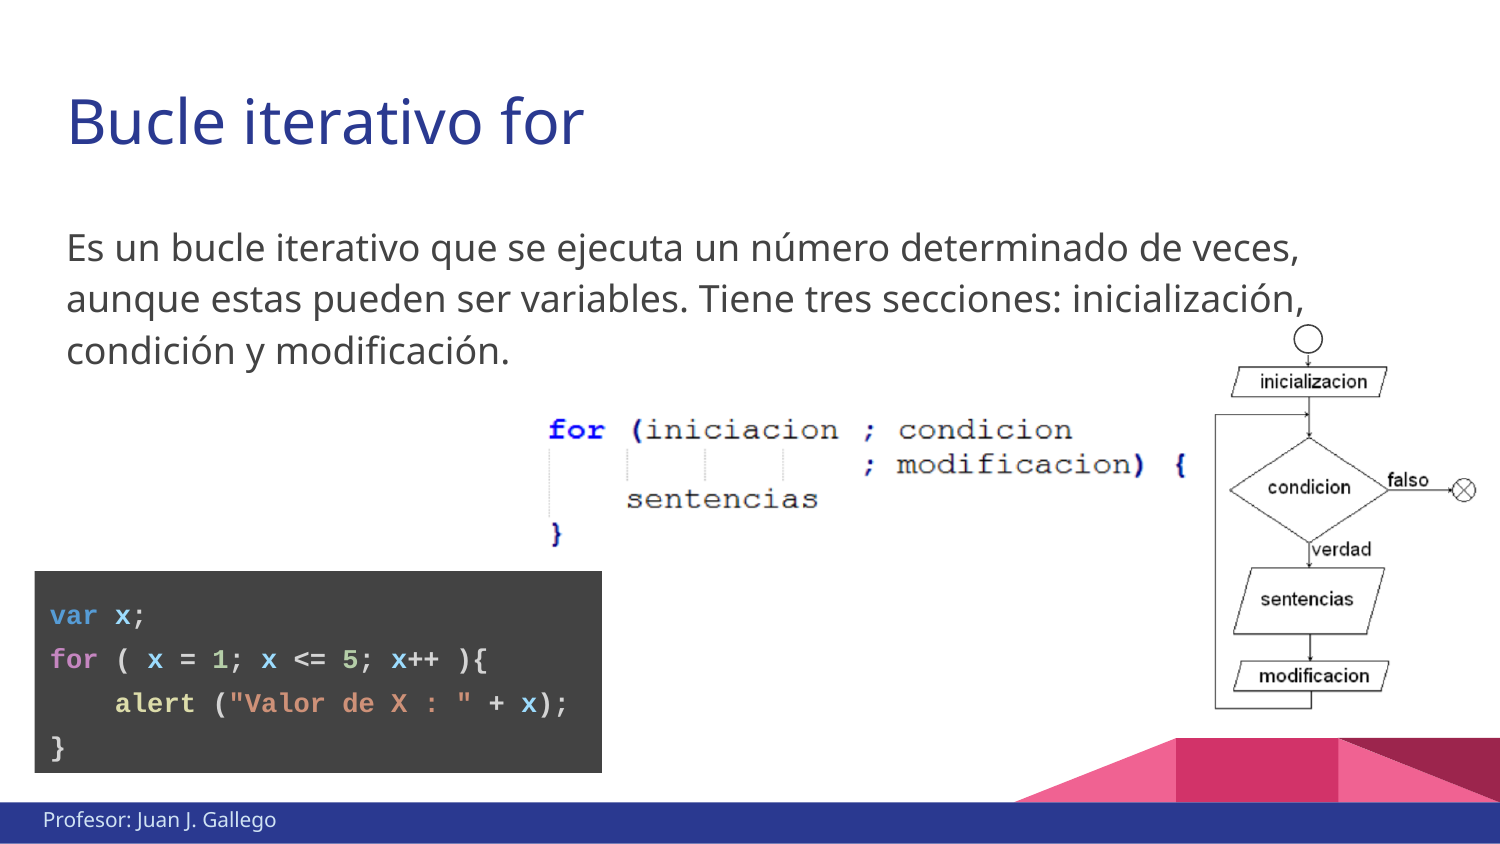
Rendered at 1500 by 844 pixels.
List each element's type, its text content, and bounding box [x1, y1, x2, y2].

title Bucle iterativo for [51, 67, 1449, 167]
picture [527, 355, 1483, 725]
list Es un bucle iterativo que se ejecuta un número determinado de veces, aunque estas pueden ser variables. Tiene tres secciones: inicialización, condición y modificación. [51, 201, 1449, 571]
text_box [1294, 324, 1323, 354]
list Es un bucle iterativo que se ejecuta un número determinado de veces, aunque estas pueden ser variables. Tiene tres secciones: inicialización, condición y modificación. [602, 725, 1449, 750]
text_box var x; for ( x = 1; x <= 5; x++ ){ alert ("Valor de X : " + x); } [34, 571, 602, 773]
